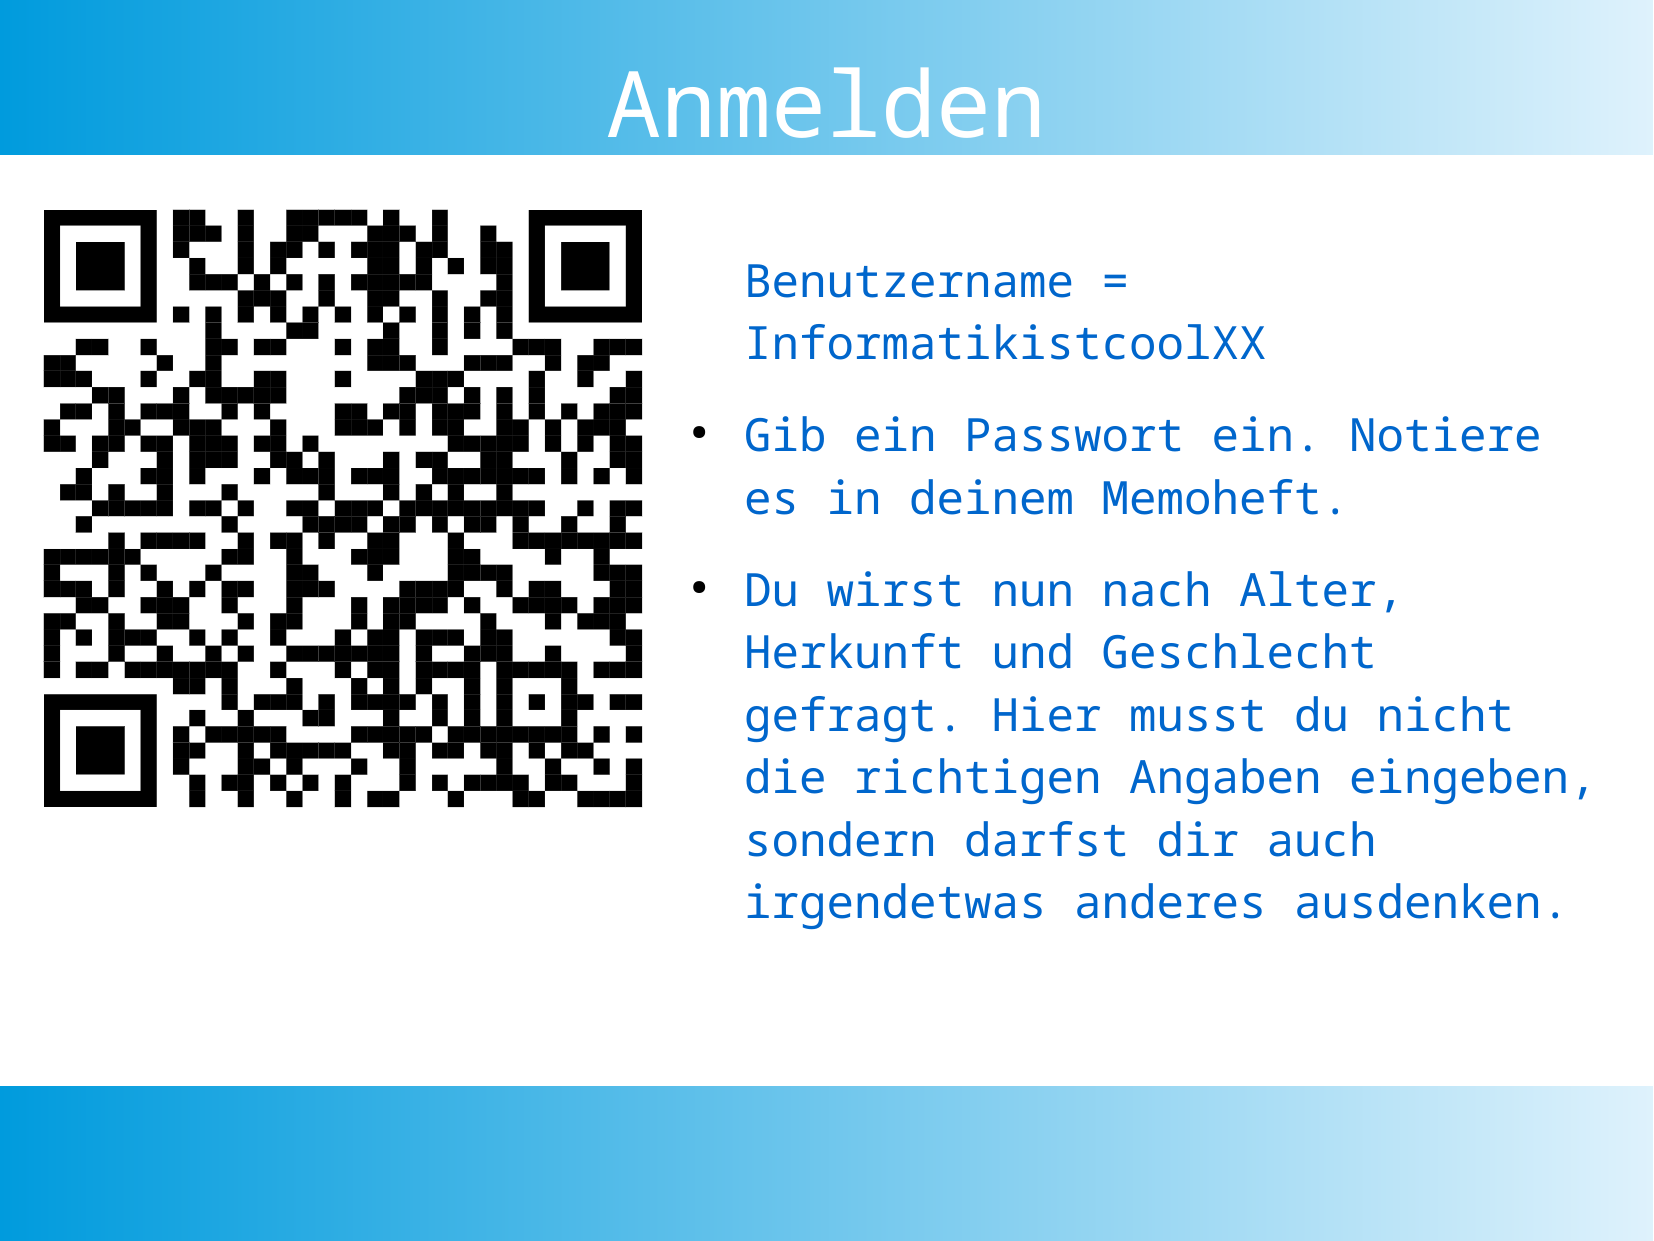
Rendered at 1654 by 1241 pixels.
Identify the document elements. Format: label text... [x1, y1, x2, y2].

title Anmelden [82, 40, 1571, 163]
list Benutzername = InformatikistcoolXX Gib ein Passwort ein. Notiere es in deinem Memoheft. Du wirst nun nach Alter, Herkunft und Geschlecht gefragt. Hier musst du nicht die richtigen Angaben eingeben, sondern darfst dir auch irgendetwas anderes ausdenken. [674, 248, 1607, 331]
picture [11, 177, 674, 839]
